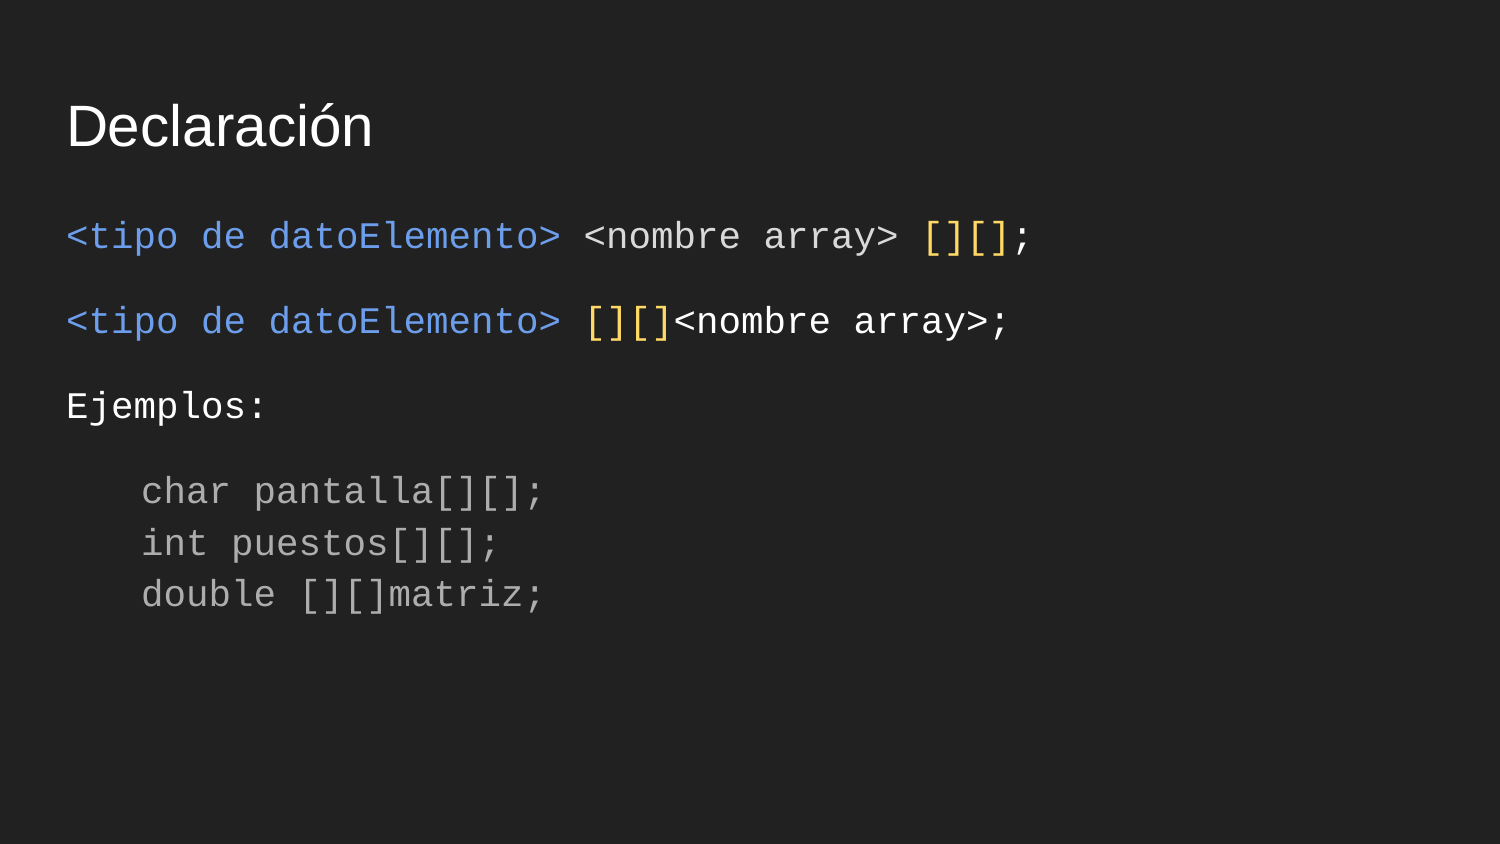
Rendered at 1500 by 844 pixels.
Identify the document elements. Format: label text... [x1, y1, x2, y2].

list <tipo de datoElemento> <nombre array> [][]; <tipo de datoElemento> [][]<nombre array>; Ejemplos: char pantalla[][]; int puestos[][]; double [][]matriz; [51, 189, 1449, 750]
title Declaración [51, 72, 1449, 167]
